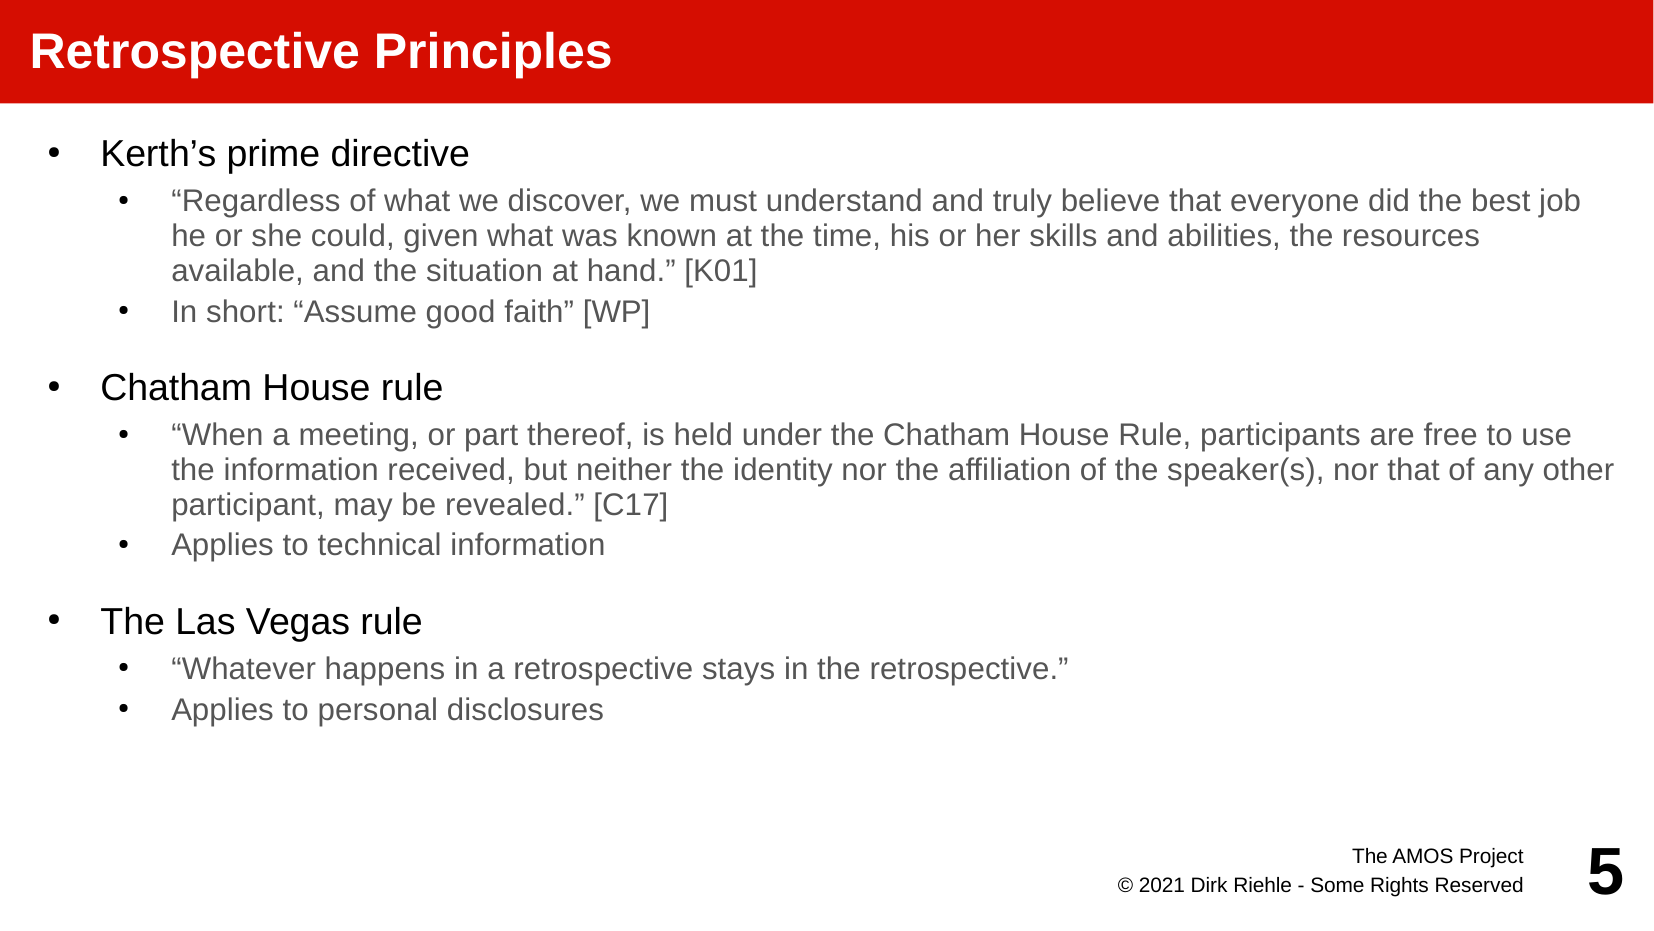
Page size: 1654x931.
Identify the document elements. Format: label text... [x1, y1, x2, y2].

title Retrospective Principles [0, 0, 1654, 104]
list Kerth’s prime directive “Regardless of what we discover, we must understand and truly believe that everyone did the best job he or she could, given what was known at the time, his or her skills and abilities, the resources available, and the situation at hand.” [K01] In short: “Assume good faith” [WP] Chatham House rule “When a meeting, or part thereof, is held under the Chatham House Rule, participants are free to use the information received, but neither the identity nor the affiliation of the speaker(s), nor that of any other participant, may be revealed.” [C17] Applies to technical information The Las Vegas rule “Whatever happens in a retrospective stays in the retrospective.” Applies to personal disclosures [29, 132, 1625, 813]
